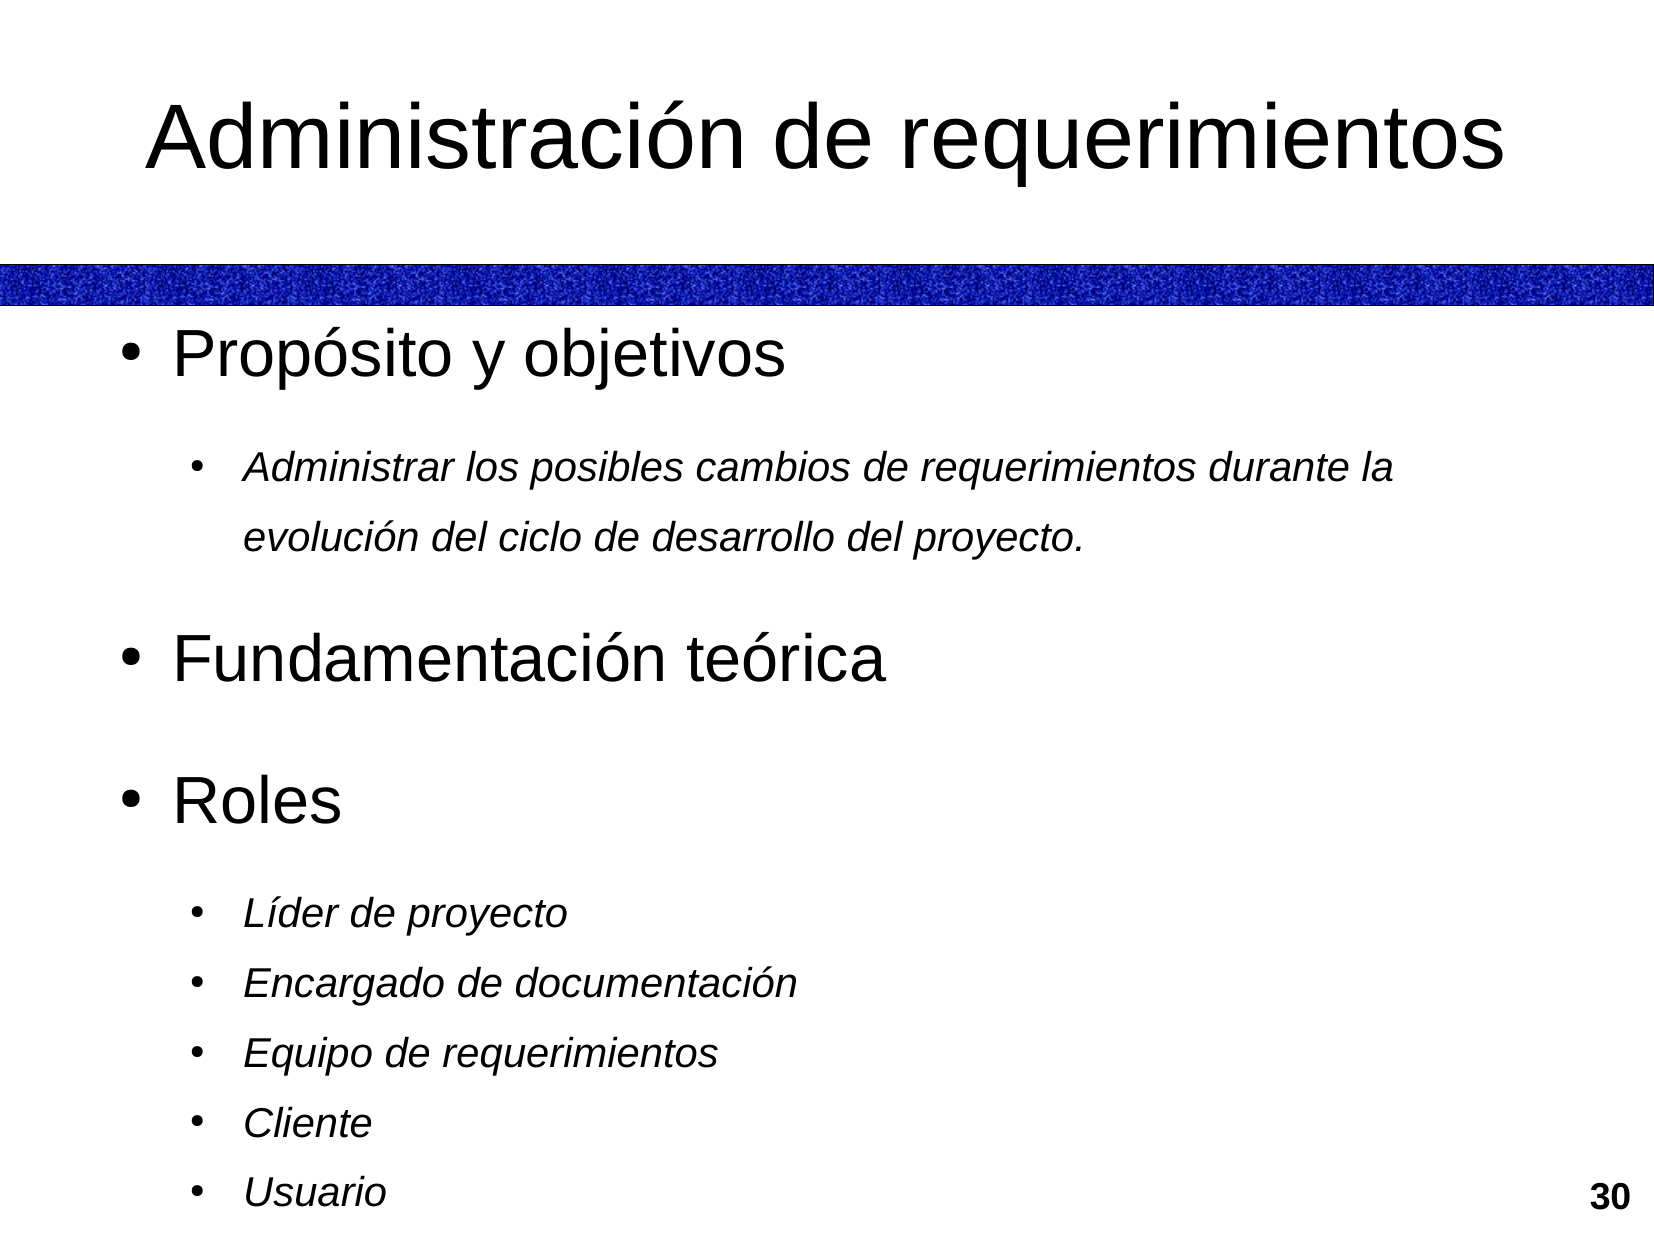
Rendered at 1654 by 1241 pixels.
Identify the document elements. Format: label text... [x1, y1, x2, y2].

text_box <número> [1575, 1168, 1654, 1240]
list Propósito y objetivos Administrar los posibles cambios de requerimientos durante la evolución del ciclo de desarrollo del proyecto. Fundamentación teórica Roles Líder de proyecto Encargado de documentación Equipo de requerimientos Cliente Usuario [101, 316, 1549, 1216]
picture [0, 265, 1653, 305]
title Administración de requerimientos [58, 14, 1595, 260]
